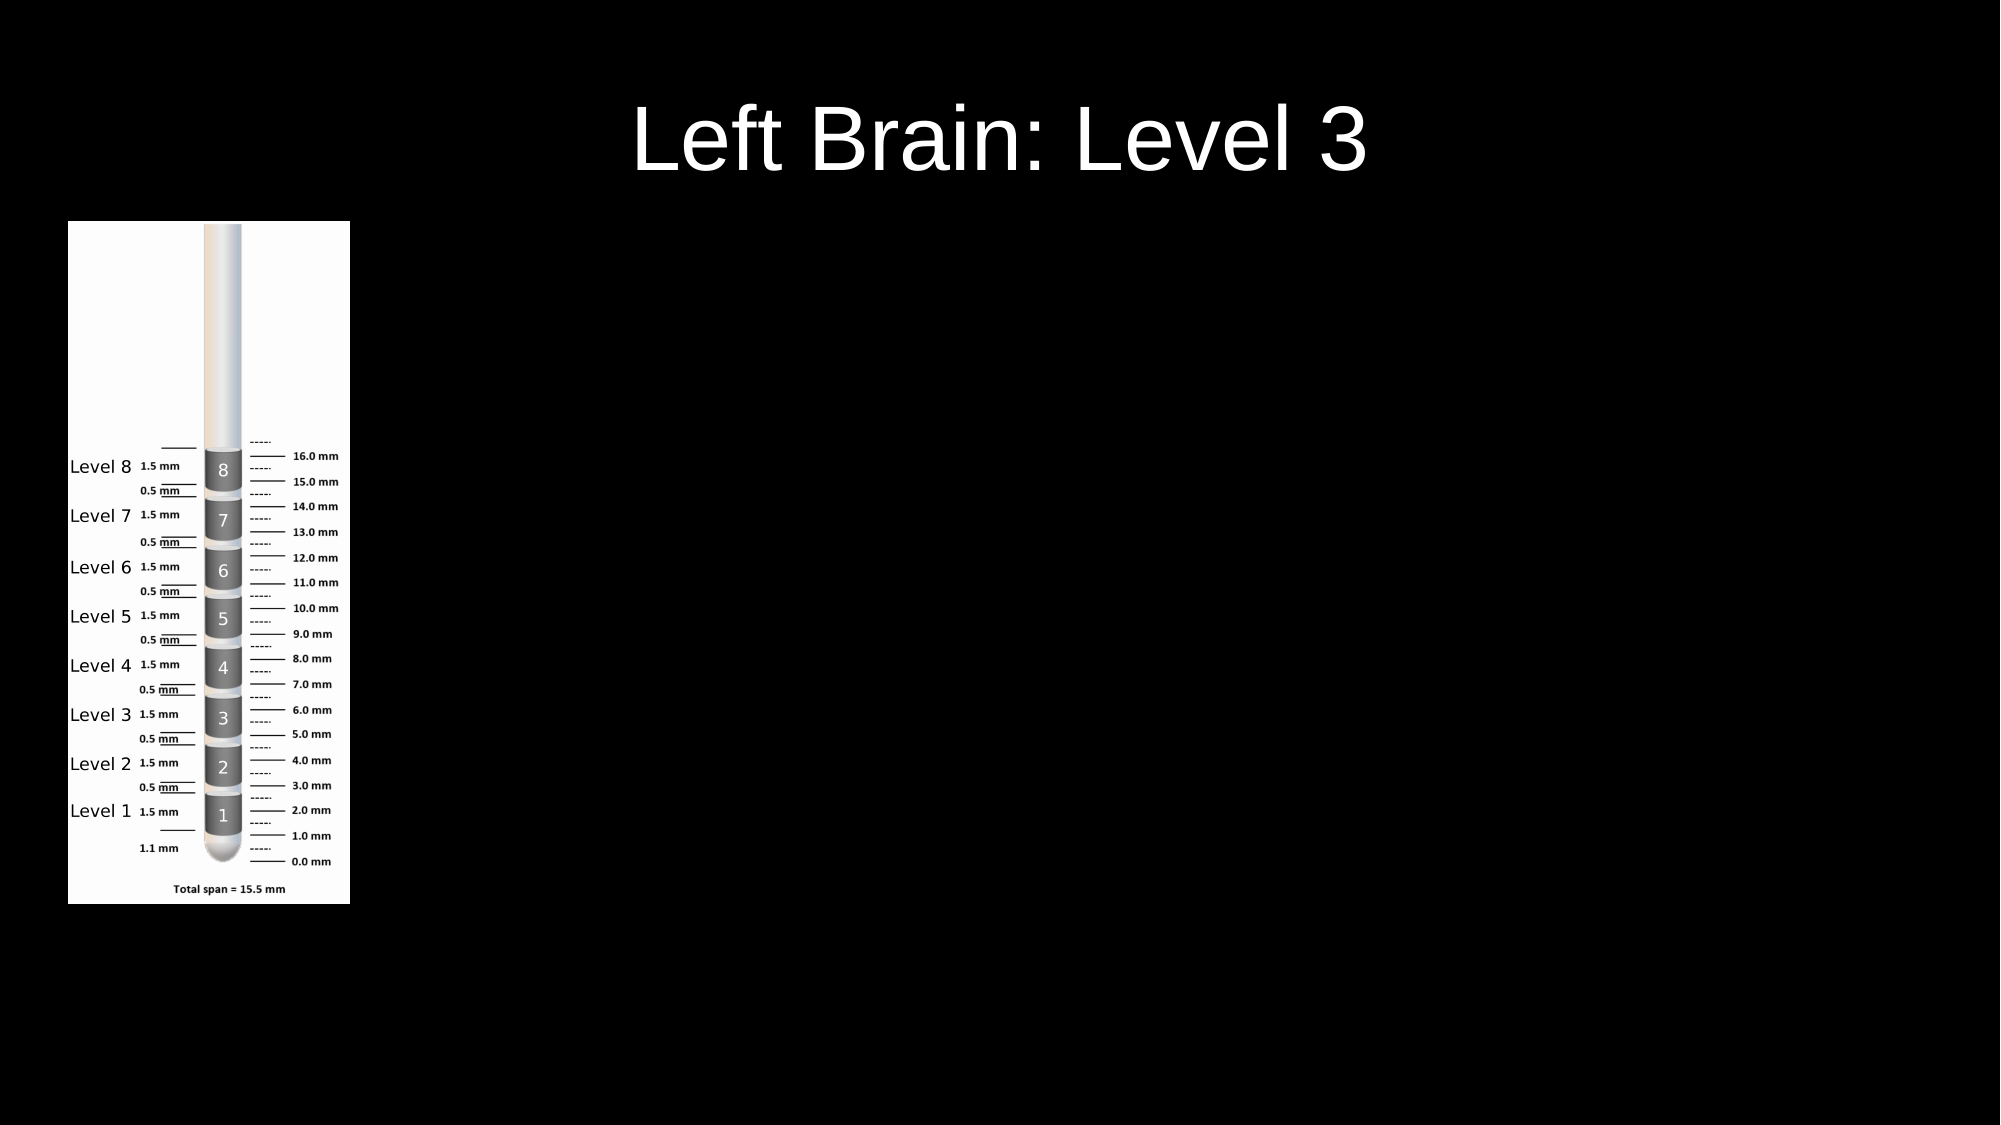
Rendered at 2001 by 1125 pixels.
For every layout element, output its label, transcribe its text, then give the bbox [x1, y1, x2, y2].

title Left Brain: Level 3 [99, 44, 1900, 233]
picture [68, 221, 350, 904]
